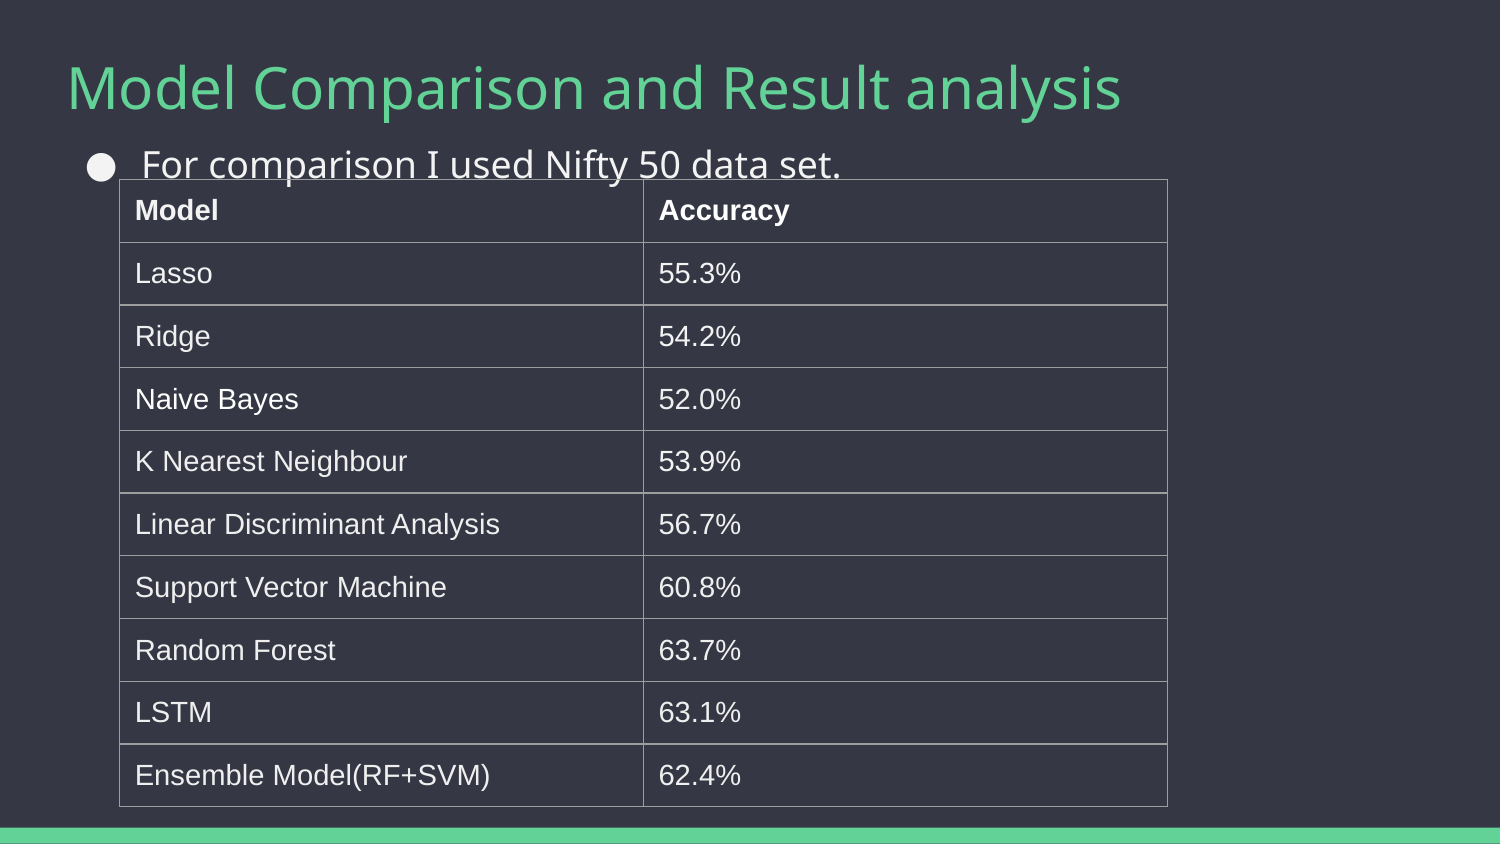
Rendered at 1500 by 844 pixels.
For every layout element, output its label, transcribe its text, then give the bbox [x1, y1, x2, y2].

table_cell Linear Discriminant Analysis [120, 494, 643, 555]
title Model Comparison and Result analysis [51, 35, 1449, 118]
table_cell 54.2% [644, 306, 1167, 367]
table_header Model [120, 180, 643, 242]
table_cell Random Forest [120, 619, 643, 681]
table_cell K Nearest Neighbour [120, 431, 643, 492]
table_cell 62.4% [644, 745, 1167, 806]
table_cell 56.7% [644, 494, 1167, 555]
table_cell 55.3% [644, 243, 1167, 304]
table_cell 52.0% [644, 368, 1167, 430]
table_header Accuracy [644, 180, 1167, 242]
table_cell Ridge [120, 306, 643, 367]
table_cell 60.8% [644, 556, 1167, 618]
list For comparison I used Nifty 50 data set. [51, 118, 1449, 680]
table_cell 63.7% [644, 619, 1167, 681]
table_cell Ensemble Model(RF+SVM) [120, 745, 643, 806]
table_cell Naive Bayes [120, 368, 643, 430]
table_cell Lasso [120, 243, 643, 304]
table_cell Support Vector Machine [120, 556, 643, 618]
table_cell 63.1% [644, 682, 1167, 743]
table_cell 53.9% [644, 431, 1167, 492]
table_cell LSTM [120, 682, 643, 743]
